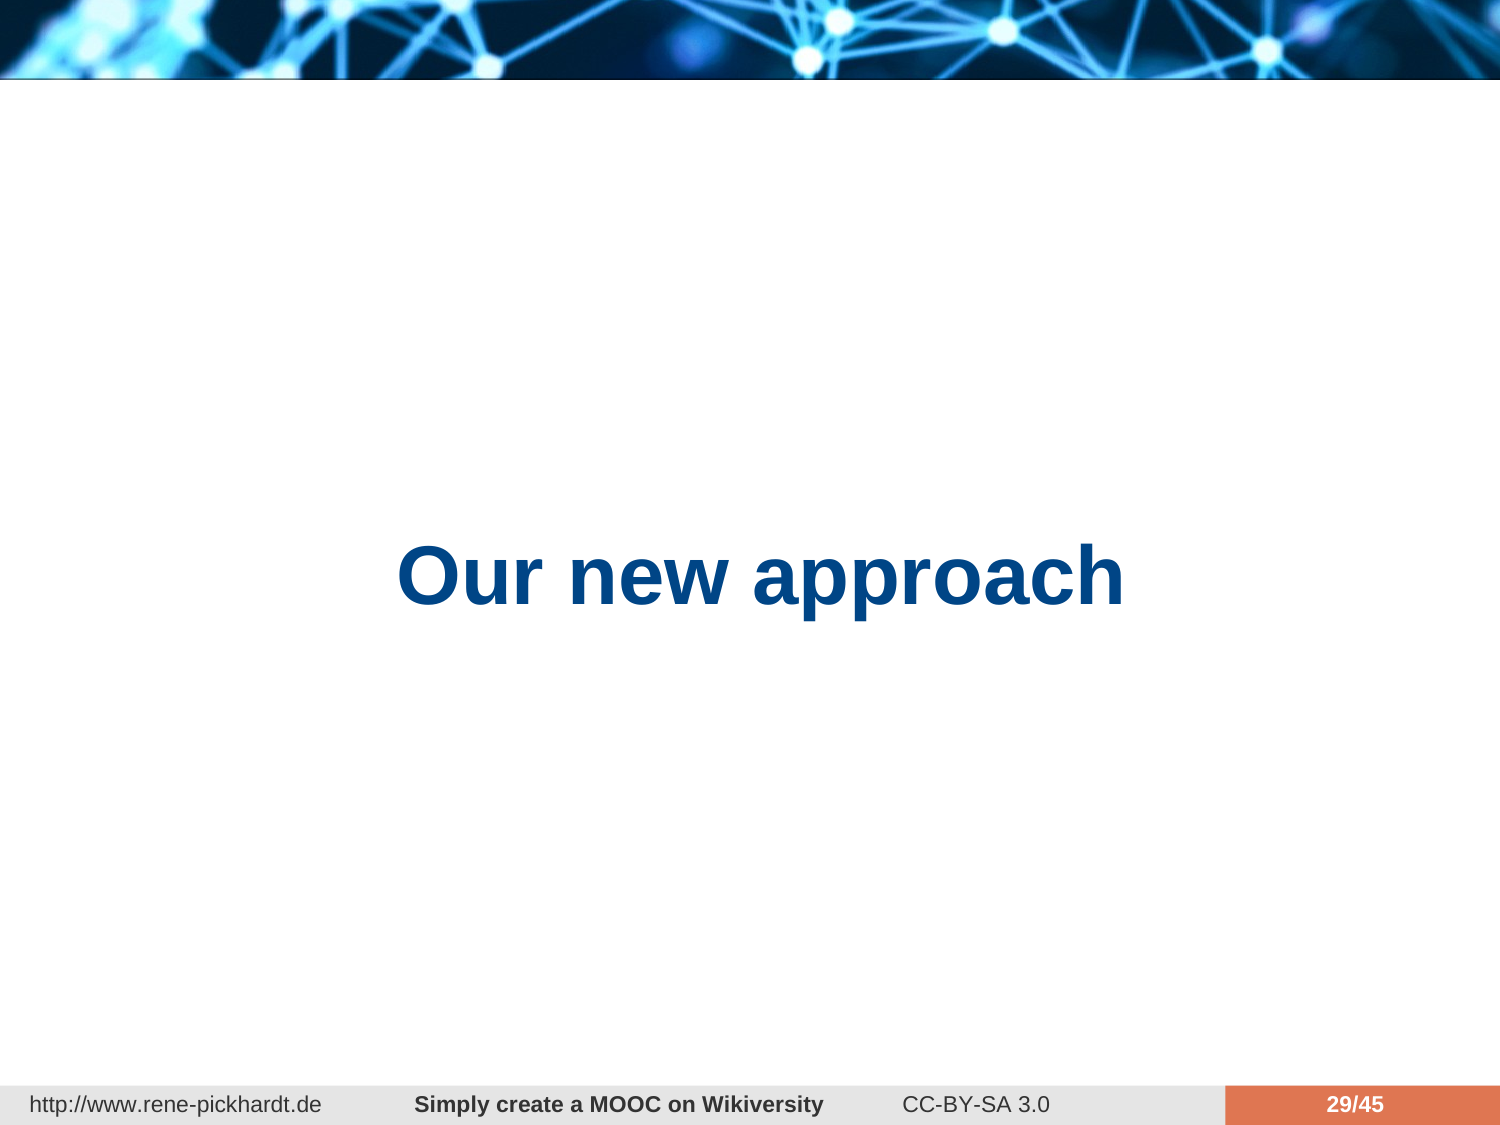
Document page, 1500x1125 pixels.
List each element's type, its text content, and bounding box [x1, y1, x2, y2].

title Our new approach [23, 112, 1500, 1049]
picture [0, 0, 1500, 80]
